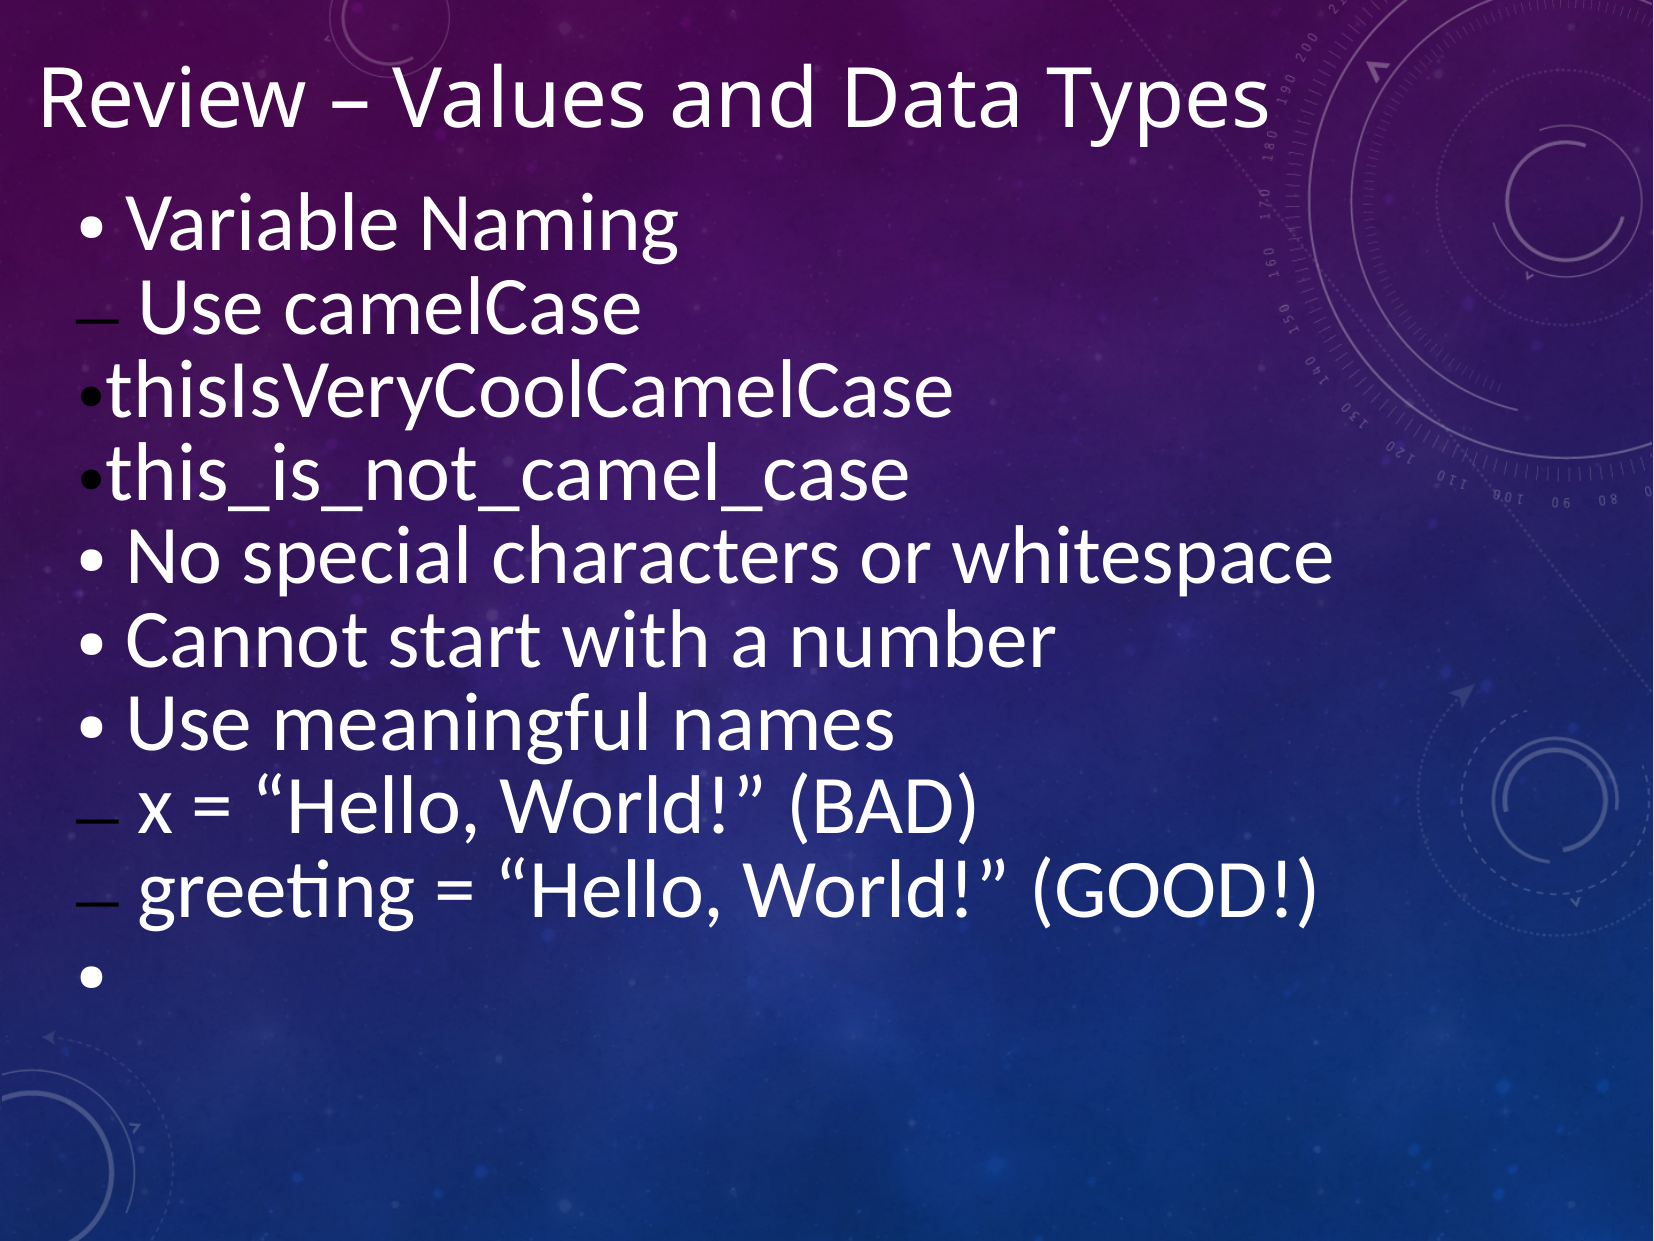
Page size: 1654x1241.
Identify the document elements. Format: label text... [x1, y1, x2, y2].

text_box Variable Naming Use camelCase thisIsVeryCoolCamelCase this_is_not_camel_case No special characters or whitespace Cannot start with a number Use meaningful names x = “Hello, World!” (BAD) greeting = “Hello, World!” (GOOD!) [60, 180, 1621, 1133]
text_box Review – Values and Data Types [19, 17, 1599, 174]
